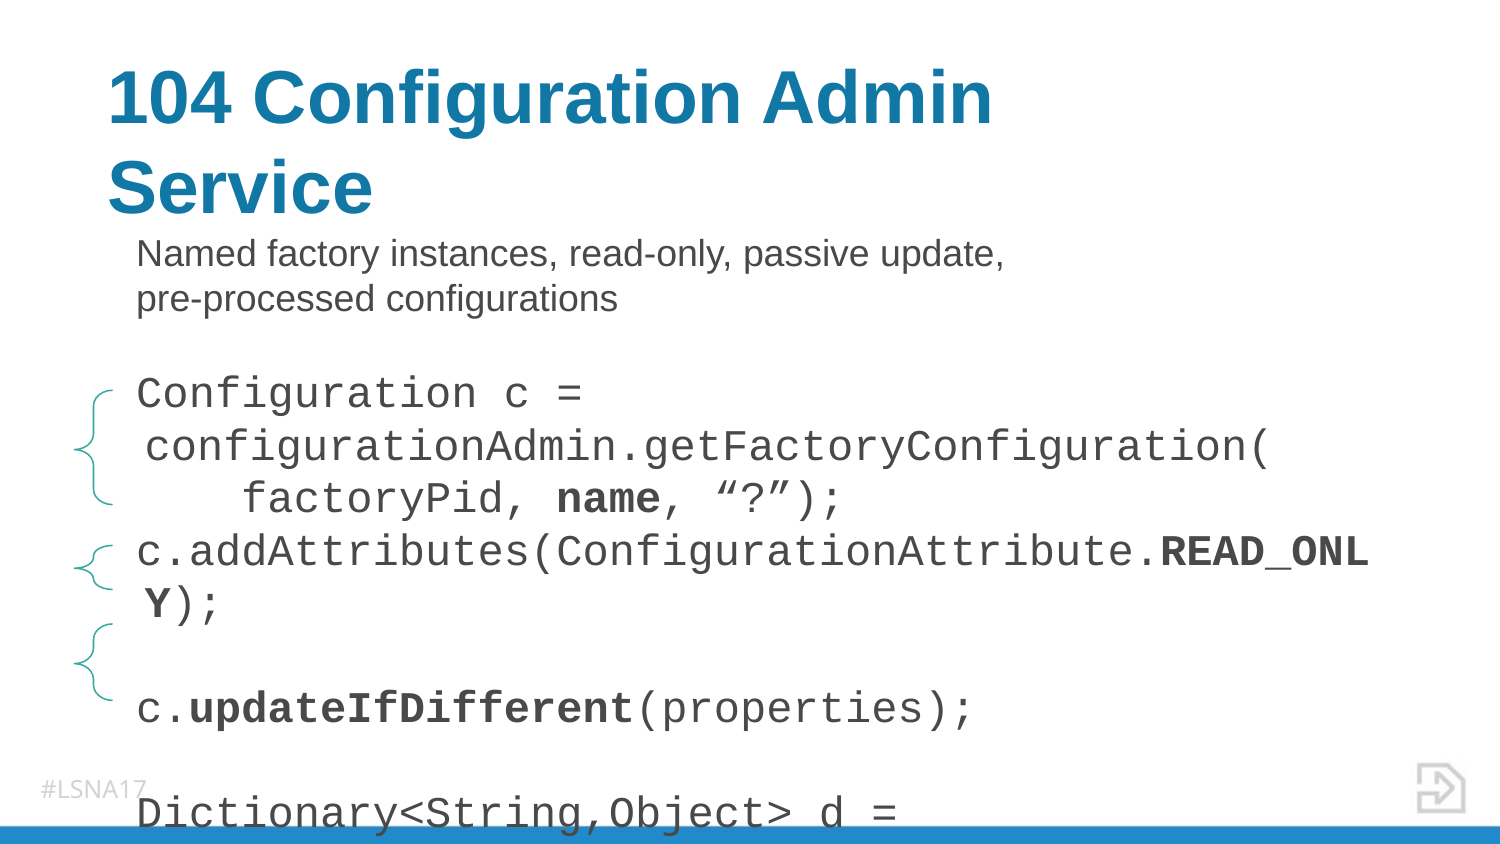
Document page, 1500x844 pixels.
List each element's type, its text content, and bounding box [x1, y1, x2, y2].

picture [0, 0, 1500, 844]
title 104 Configuration Admin Service [92, 107, 1200, 170]
list Named factory instances, read-only, passive update, pre-processed configurations Configuration c = configurationAdmin.getFactoryConfiguration( factoryPid, name, “?”); c.addAttributes(ConfigurationAttribute.READ_ONLY); c.updateIfDifferent(properties); Dictionary<String,Object> d = c.getProcessedProperties( ServiceReference<?> reference); [92, 214, 1393, 746]
